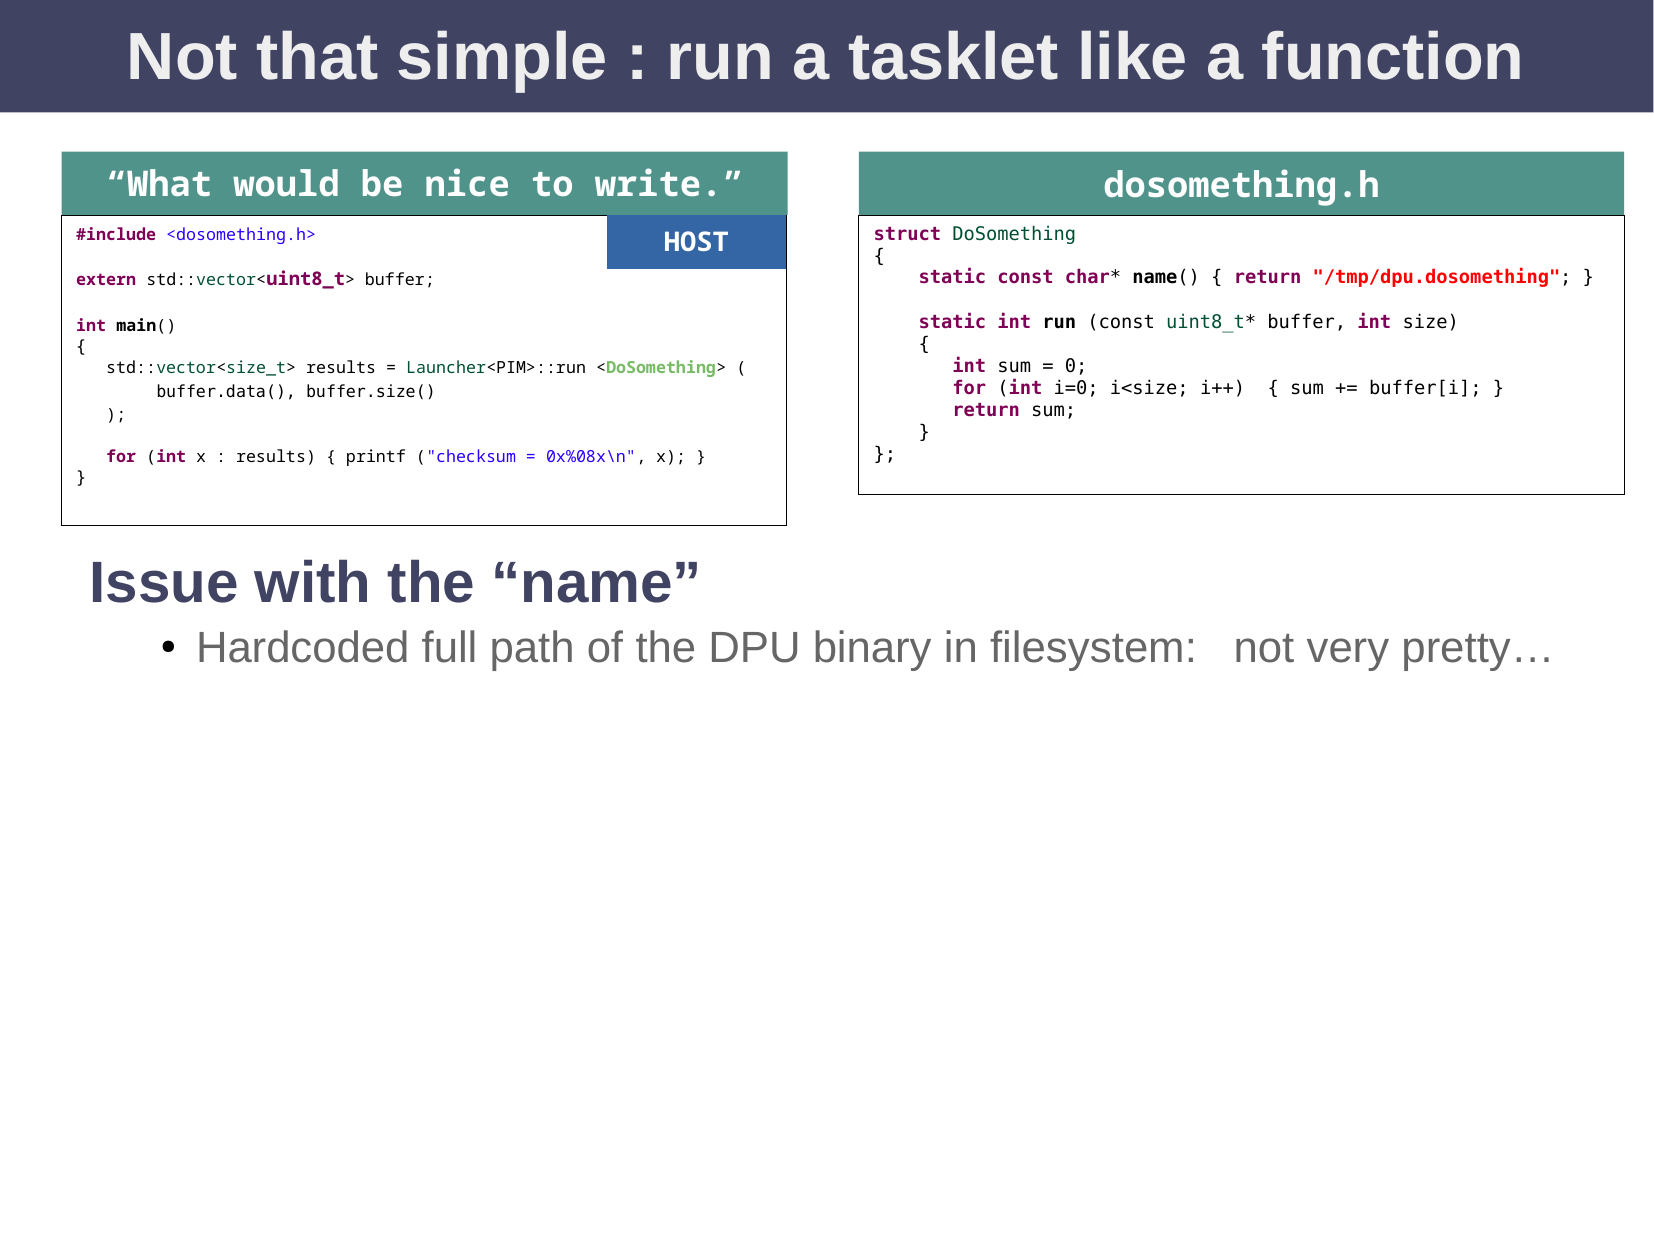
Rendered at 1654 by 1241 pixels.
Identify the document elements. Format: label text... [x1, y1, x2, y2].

text_box Not that simple : run a tasklet like a function [0, 0, 1654, 113]
text_box #include <dosomething.h> extern std::vector<uint8_t> buffer; int main() { std::vector<size_t> results = Launcher<PIM>::run <DoSomething> ( buffer.data(), buffer.size() ); for (int x : results) { printf ("checksum = 0x%08x\n", x); } } [61, 215, 787, 526]
text_box “What would be nice to write.” [61, 151, 788, 215]
text_box HOST [607, 215, 786, 269]
text_box struct DoSomething { static const char* name() { return "/tmp/dpu.dosomething"; } static int run (const uint8_t* buffer, int size) { int sum = 0; for (int i=0; i<size; i++) { sum += buffer[i]; } return sum; } }; [858, 215, 1625, 495]
text_box Issue with the “name” Hardcoded full path of the DPU binary in filesystem: not very pretty… [75, 541, 1619, 1040]
text_box dosomething.h [858, 151, 1625, 215]
